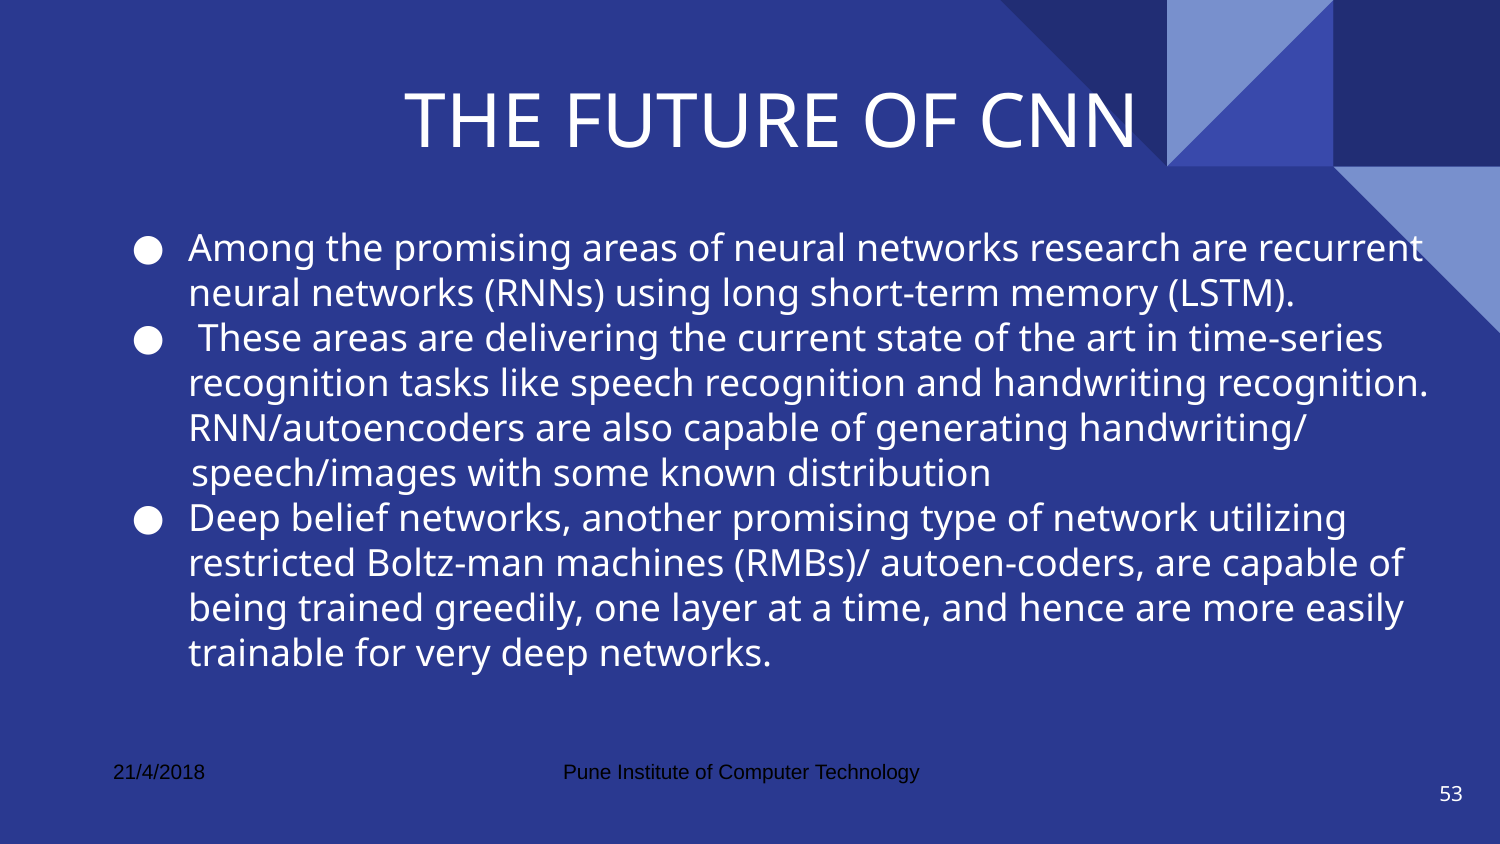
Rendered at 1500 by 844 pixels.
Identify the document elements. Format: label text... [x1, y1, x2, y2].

subtitle Among the promising areas of neural networks research are recurrent neural networks (RNNs) using long short-term memory (LSTM). These areas are delivering the current state of the art in time-series recognition tasks like speech recognition and handwriting recognition. RNN/autoencoders are also capable of generating handwriting/ speech/images with some known distribution Deep belief networks, another promising type of network utilizing restricted Boltz-man machines (RMBs)/ autoen-coders, are capable of being trained greedily, one layer at a time, and hence are more easily trainable for very deep networks. [98, 208, 1447, 756]
slide_number <number> [1387, 762, 1478, 828]
title THE FUTURE OF CNN [98, 64, 1447, 178]
